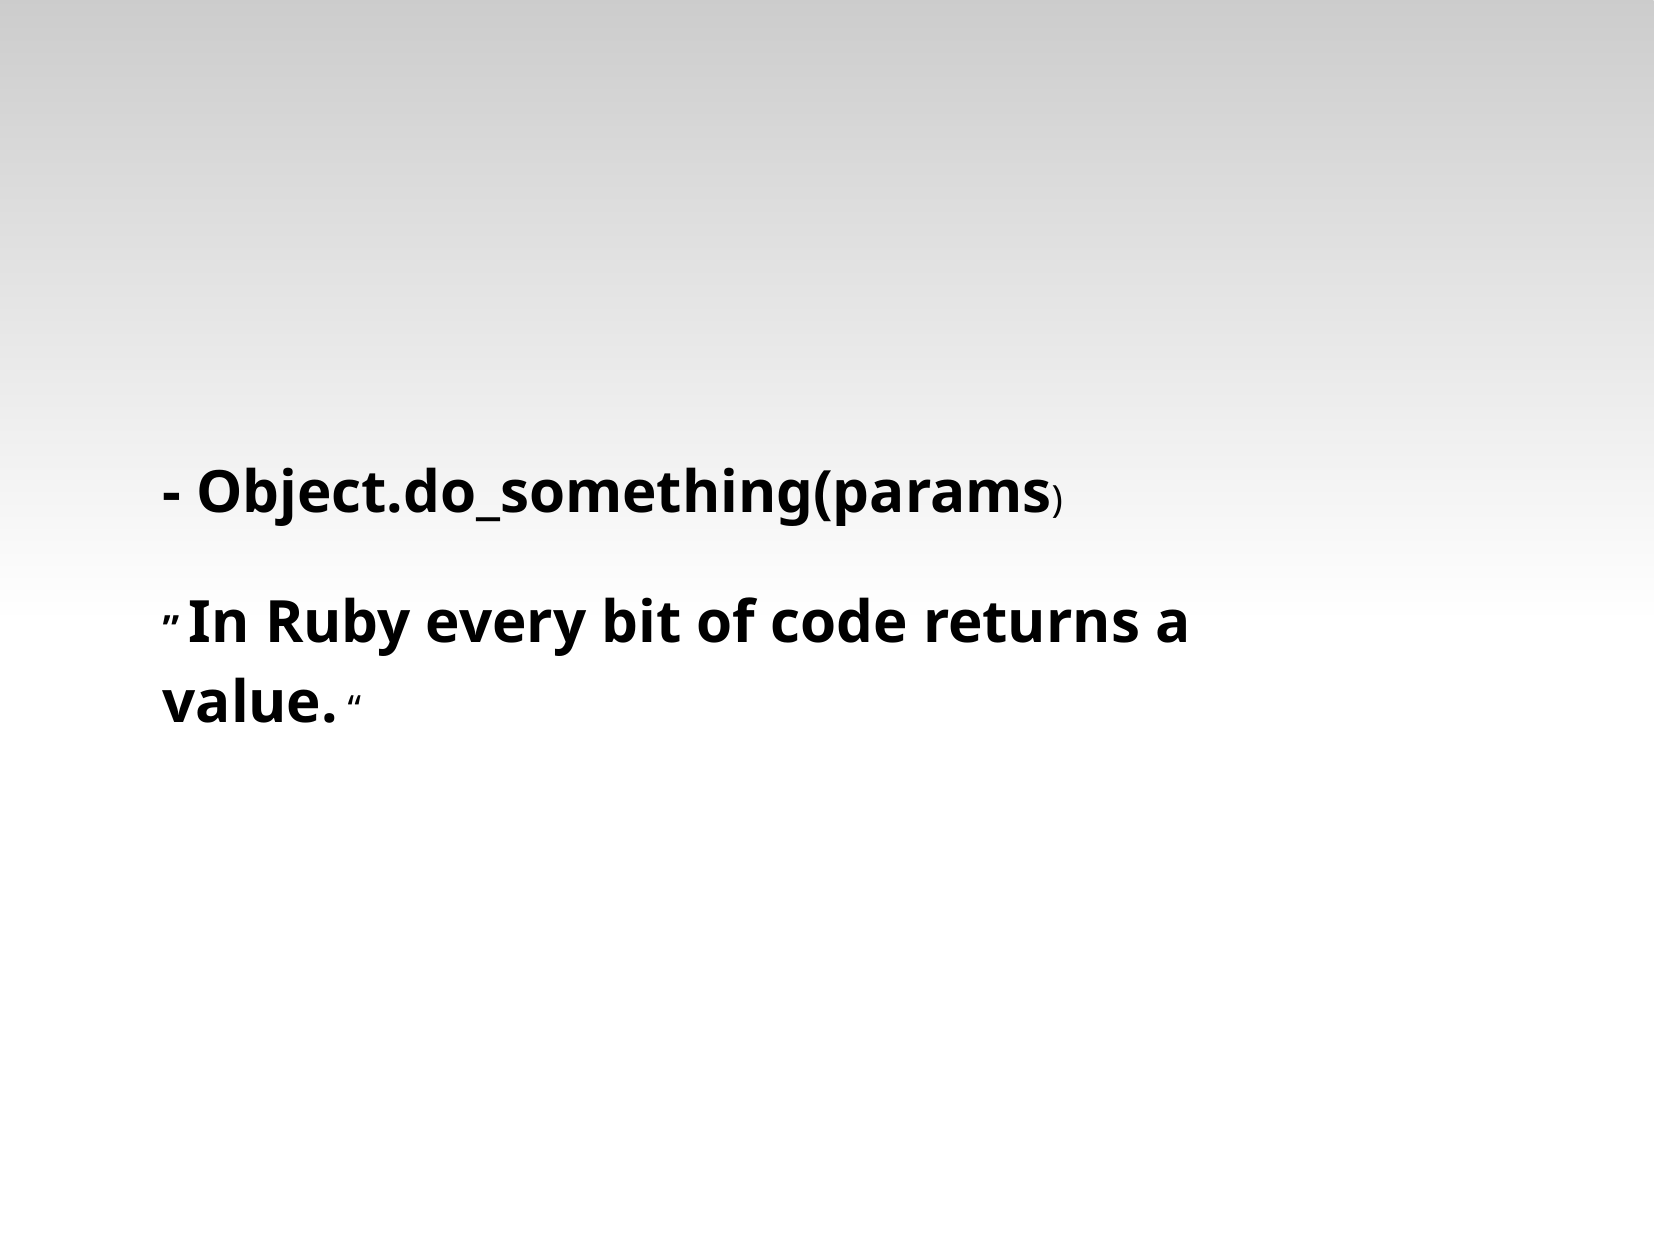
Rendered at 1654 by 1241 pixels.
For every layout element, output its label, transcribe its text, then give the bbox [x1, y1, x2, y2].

text_box - Object.do_something(params) ” In Ruby every bit of code returns a value. “ [147, 442, 1388, 734]
